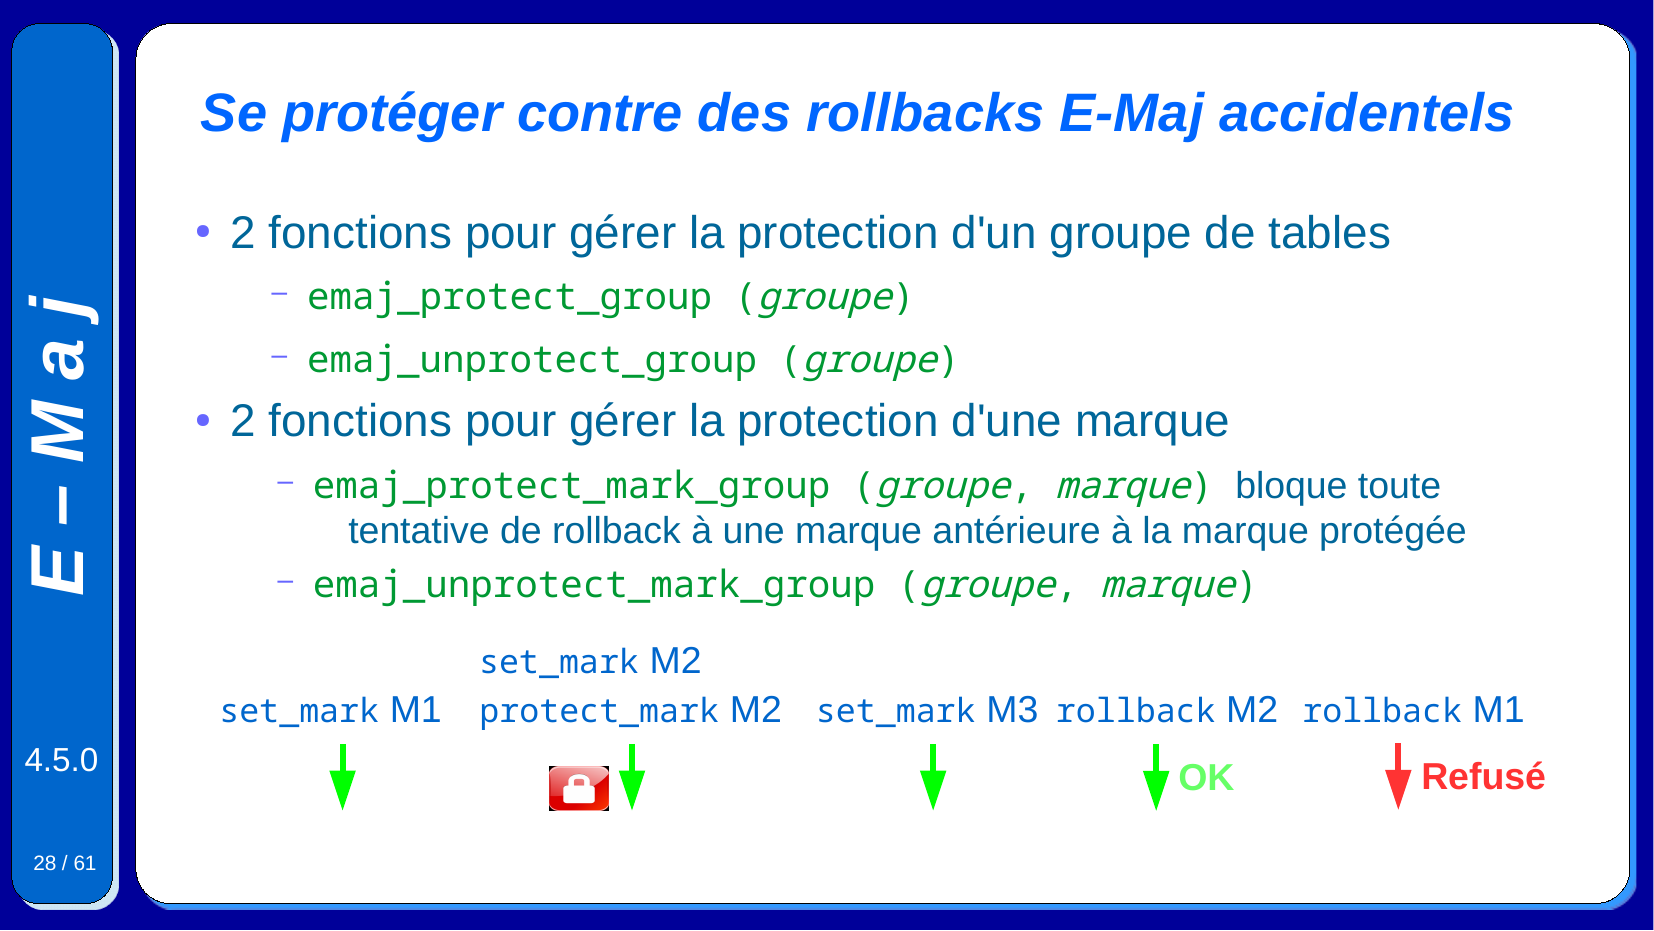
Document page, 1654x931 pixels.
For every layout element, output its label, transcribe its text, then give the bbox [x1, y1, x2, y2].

text_box rollback M2 [1058, 680, 1287, 739]
title Se protéger contre des rollbacks E-Maj accidentels [200, 34, 1575, 191]
text_box set_mark M2 [464, 630, 721, 680]
text_box protect_mark M2 [464, 680, 797, 739]
text_box set_mark M1 [204, 680, 461, 739]
picture [549, 766, 609, 811]
text_box set_mark M3 [801, 680, 1058, 739]
text_box OK [1163, 749, 1250, 806]
text_box rollback M1 [1287, 680, 1540, 739]
list 2 fonctions pour gérer la protection d'un groupe de tables emaj_protect_group (groupe) emaj_unprotect_group (groupe) 2 fonctions pour gérer la protection d'une marque emaj_protect_mark_group (groupe, marque) bloque toute tentative de rollback à une marque antérieure à la marque protégée emaj_unprotect_mark_group (groupe, marque) [177, 206, 1587, 591]
text_box Refusé [1396, 748, 1571, 806]
